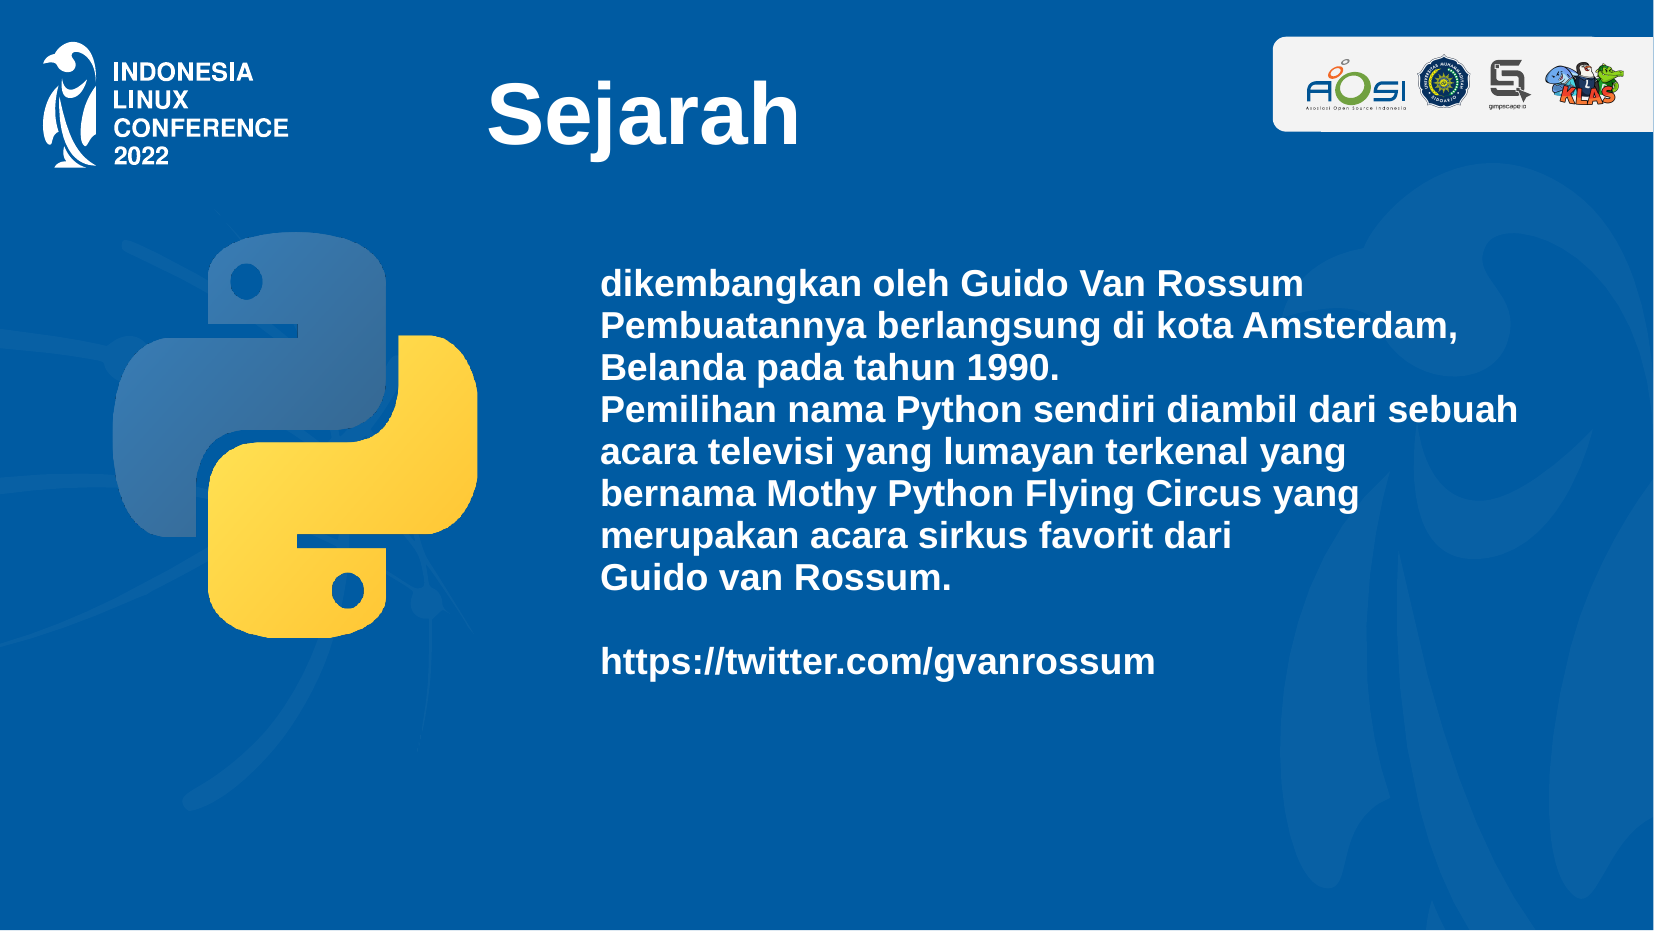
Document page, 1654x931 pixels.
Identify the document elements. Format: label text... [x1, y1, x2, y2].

title Sejarah [486, 65, 1463, 188]
picture [112, 231, 478, 638]
picture [1417, 54, 1471, 108]
text_box dikembangkan oleh Guido Van Rossum Pembuatannya berlangsung di kota Amsterdam, Belanda pada tahun 1990. Pemilihan nama Python sendiri diambil dari sebuah acara televisi yang lumayan terkenal yang bernama Mothy Python Flying Circus yang merupakan acara sirkus favorit dari Guido van Rossum. https://twitter.com/gvanrossum [600, 262, 1589, 848]
picture [1545, 62, 1624, 105]
